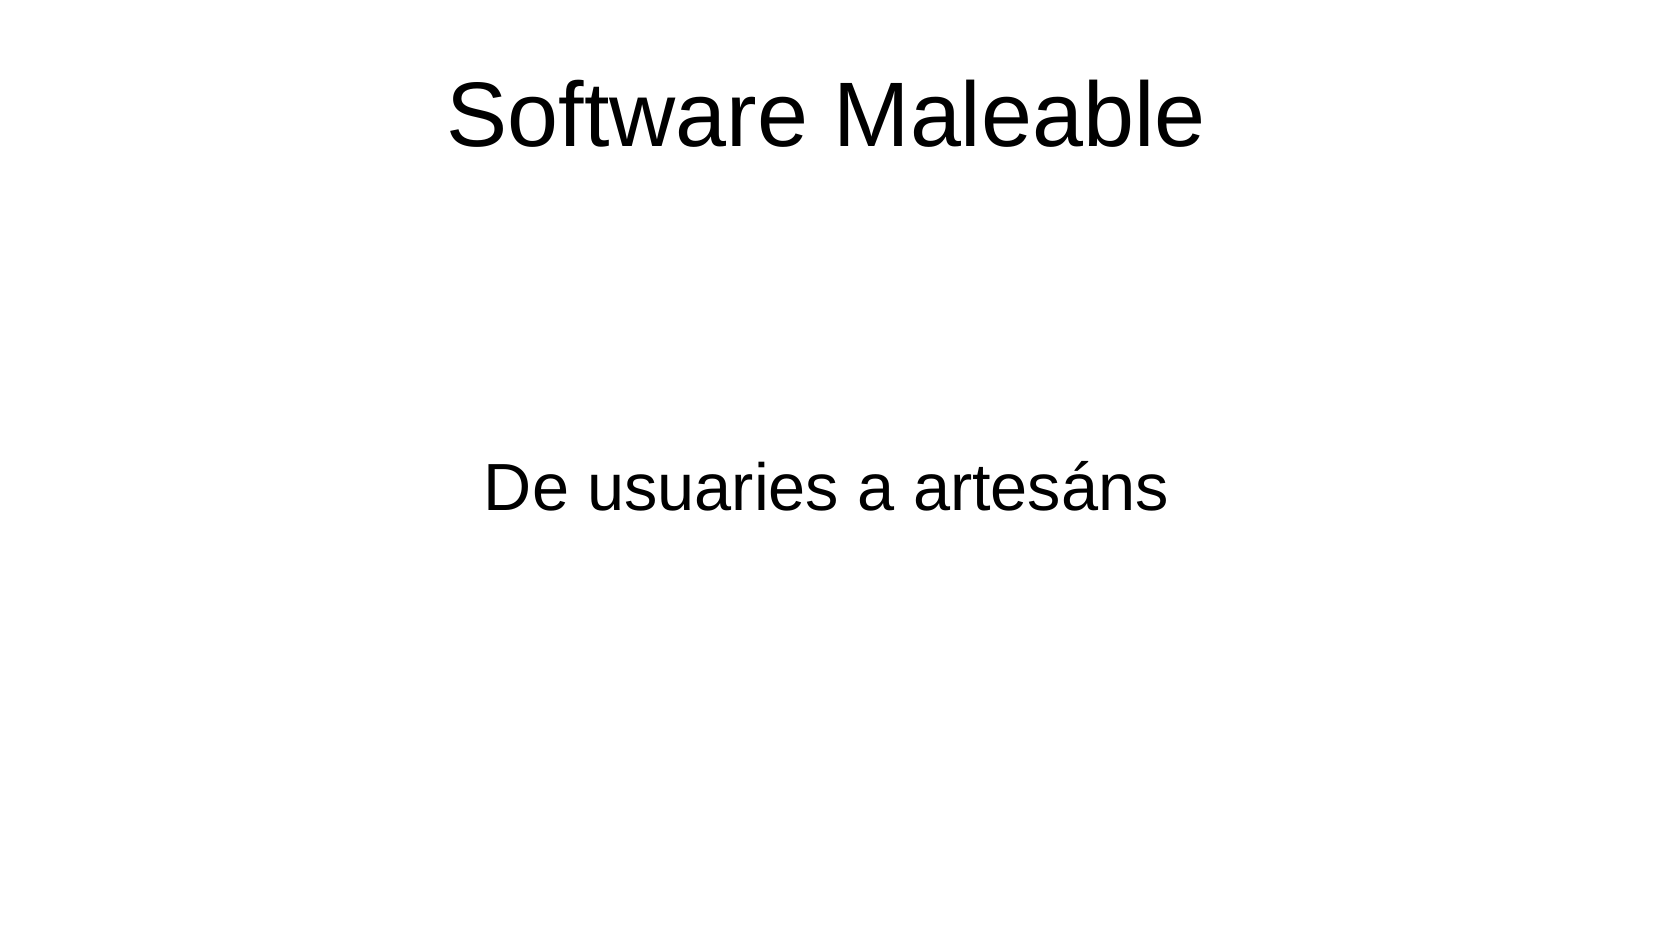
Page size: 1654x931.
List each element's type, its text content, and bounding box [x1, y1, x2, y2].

title Software Maleable [82, 37, 1571, 193]
subtitle De usuaries a artesáns [82, 217, 1571, 758]
